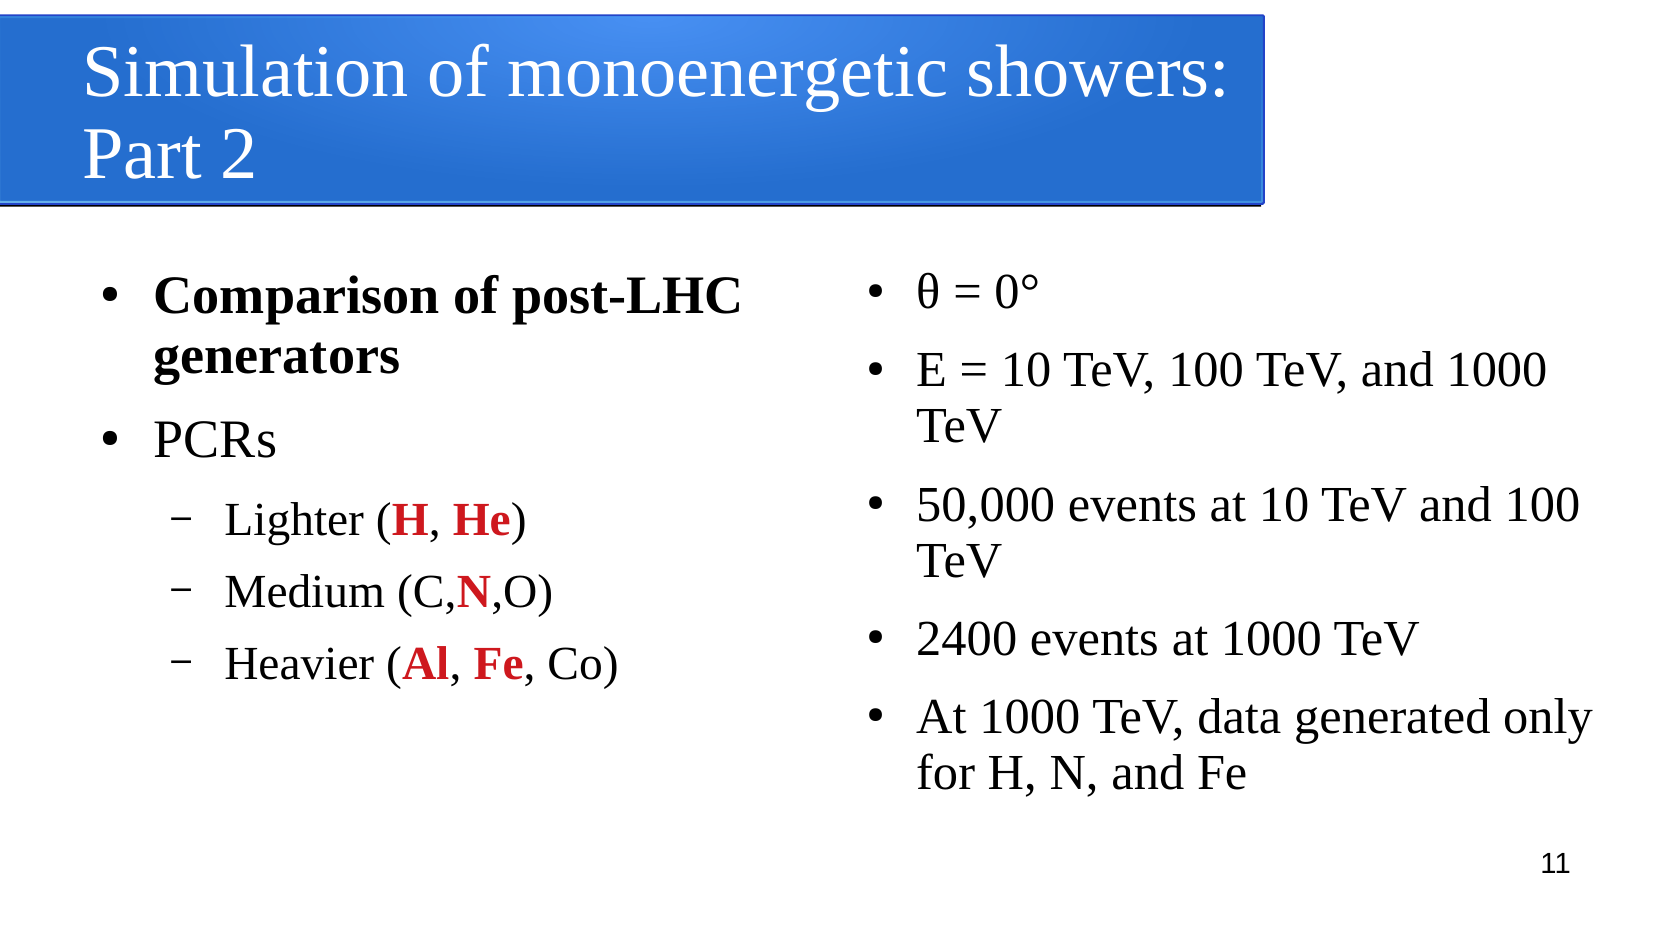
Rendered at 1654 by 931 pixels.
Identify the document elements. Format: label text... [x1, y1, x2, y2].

title Simulation of monoenergetic showers: Part 2 [82, 29, 1235, 195]
list θ = 0° E = 10 TeV, 100 TeV, and 1000 TeV 50,000 events at 10 TeV and 100 TeV 2400 events at 1000 TeV At 1000 TeV, data generated only for H, N, and Fe [850, 263, 1595, 804]
list Comparison of post-LHC generators PCRs Lighter (H, He) Medium (C,N,O) Heavier (Al, Fe, Co) [82, 265, 827, 806]
